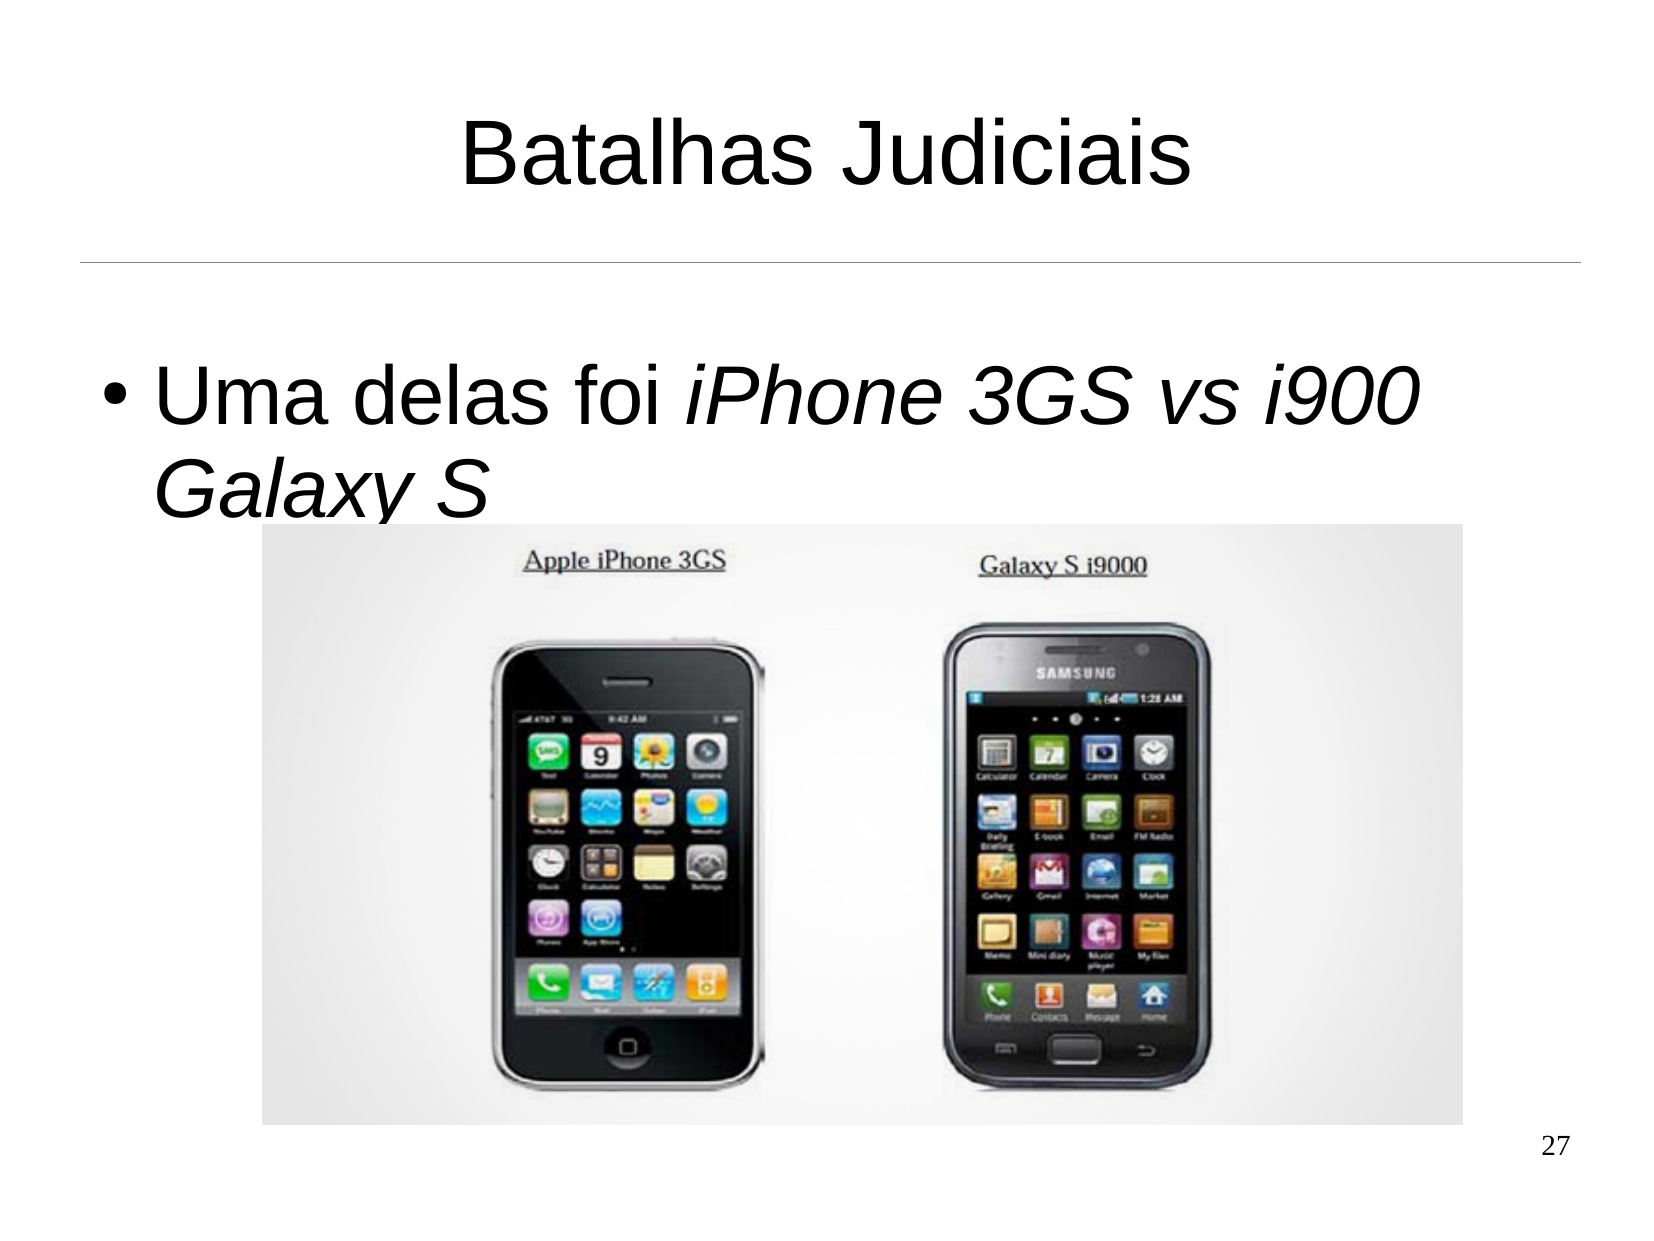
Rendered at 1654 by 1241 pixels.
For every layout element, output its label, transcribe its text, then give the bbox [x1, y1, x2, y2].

picture [262, 524, 1463, 1126]
title Batalhas Judiciais [82, 49, 1571, 257]
list Uma delas foi iPhone 3GS vs i900 Galaxy S [82, 349, 1571, 1168]
